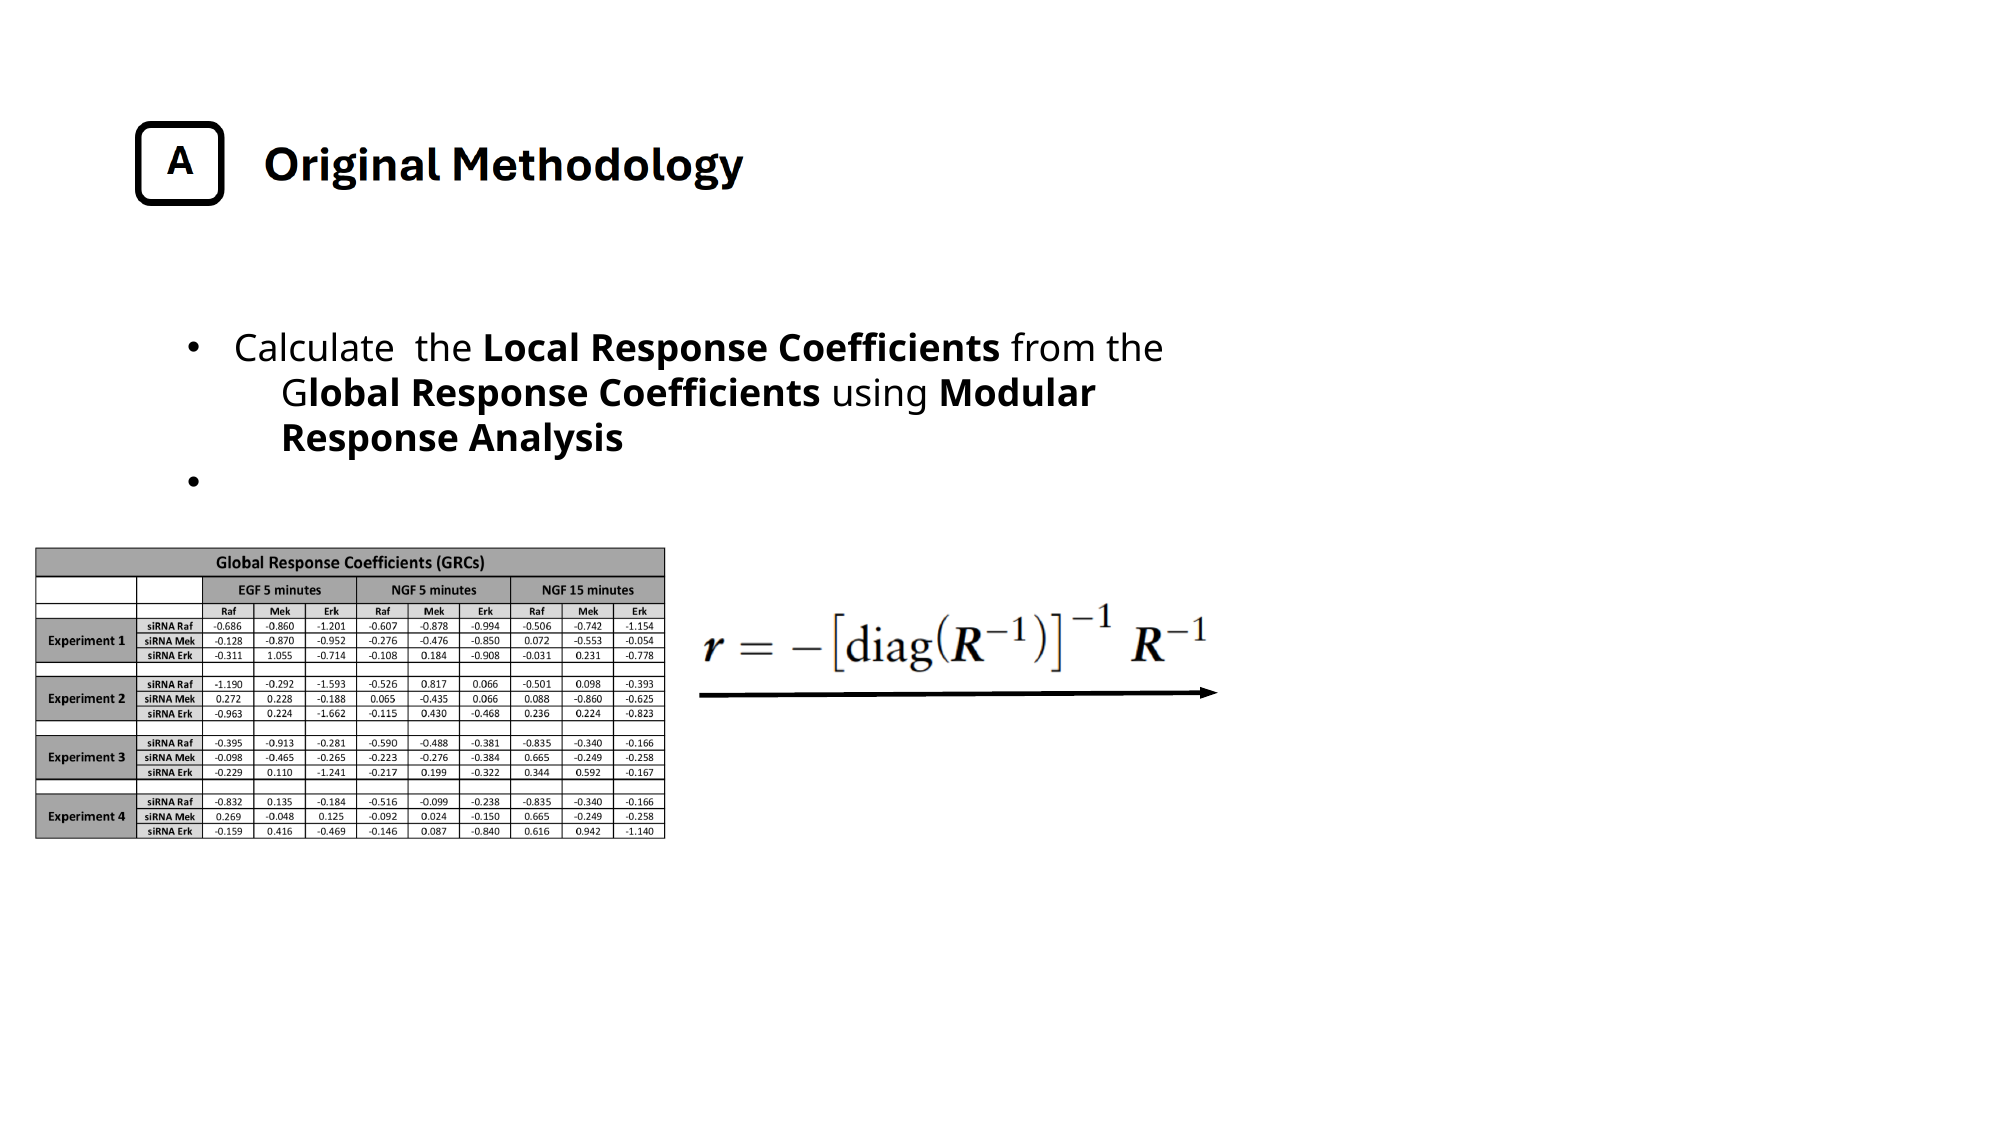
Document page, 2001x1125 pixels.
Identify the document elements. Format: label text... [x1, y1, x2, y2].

picture [32, 545, 667, 842]
picture [121, 106, 749, 225]
text_box Calculate the Local Response Coefficients from the Global Response Coefficients using Modular Response Analysis [172, 316, 1228, 650]
picture [699, 594, 1212, 686]
